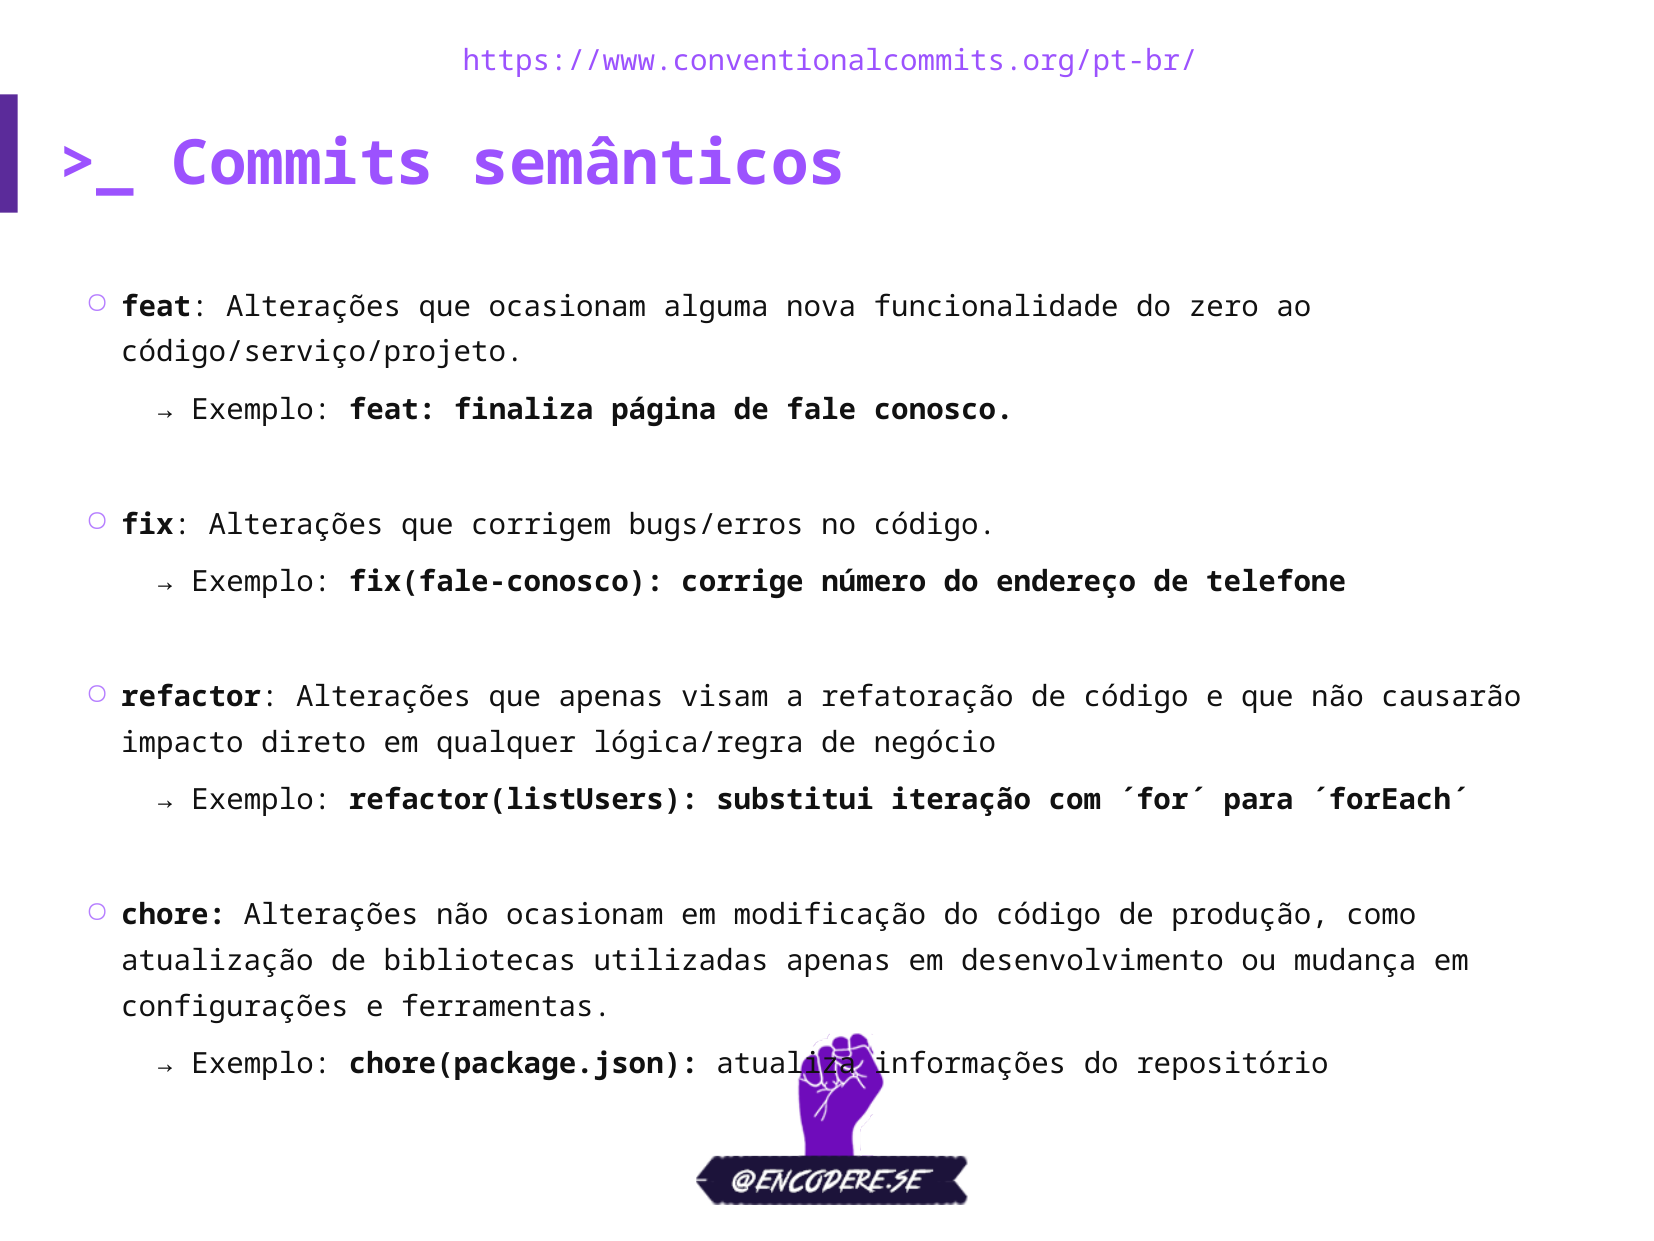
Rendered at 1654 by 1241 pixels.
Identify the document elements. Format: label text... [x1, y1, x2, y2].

picture [696, 1027, 969, 1205]
text_box feat: Alterações que ocasionam alguma nova funcionalidade do zero ao código/serviço/projeto. → Exemplo: feat: finaliza página de fale conosco. fix: Alterações que corrigem bugs/erros no código. → Exemplo: fix(fale-conosco): corrige número do endereço de telefone refactor: Alterações que apenas visam a refatoração de código e que não causarão impacto direto em qualquer lógica/regra de negócio → Exemplo: refactor(listUsers): substitui iteração com ´for´ para ´forEach´ chore: Alterações não ocasionam em modificação do código de produção, como atualização de bibliotecas utilizadas apenas em desenvolvimento ou mudança em configurações e ferramentas. → Exemplo: chore(package.json): atualiza informações do repositório [70, 271, 1595, 1026]
text_box https://www.conventionalcommits.org/pt-br/ [447, 31, 1241, 83]
title >_ Commits semânticos [59, 118, 1489, 213]
text_box [0, 94, 18, 213]
